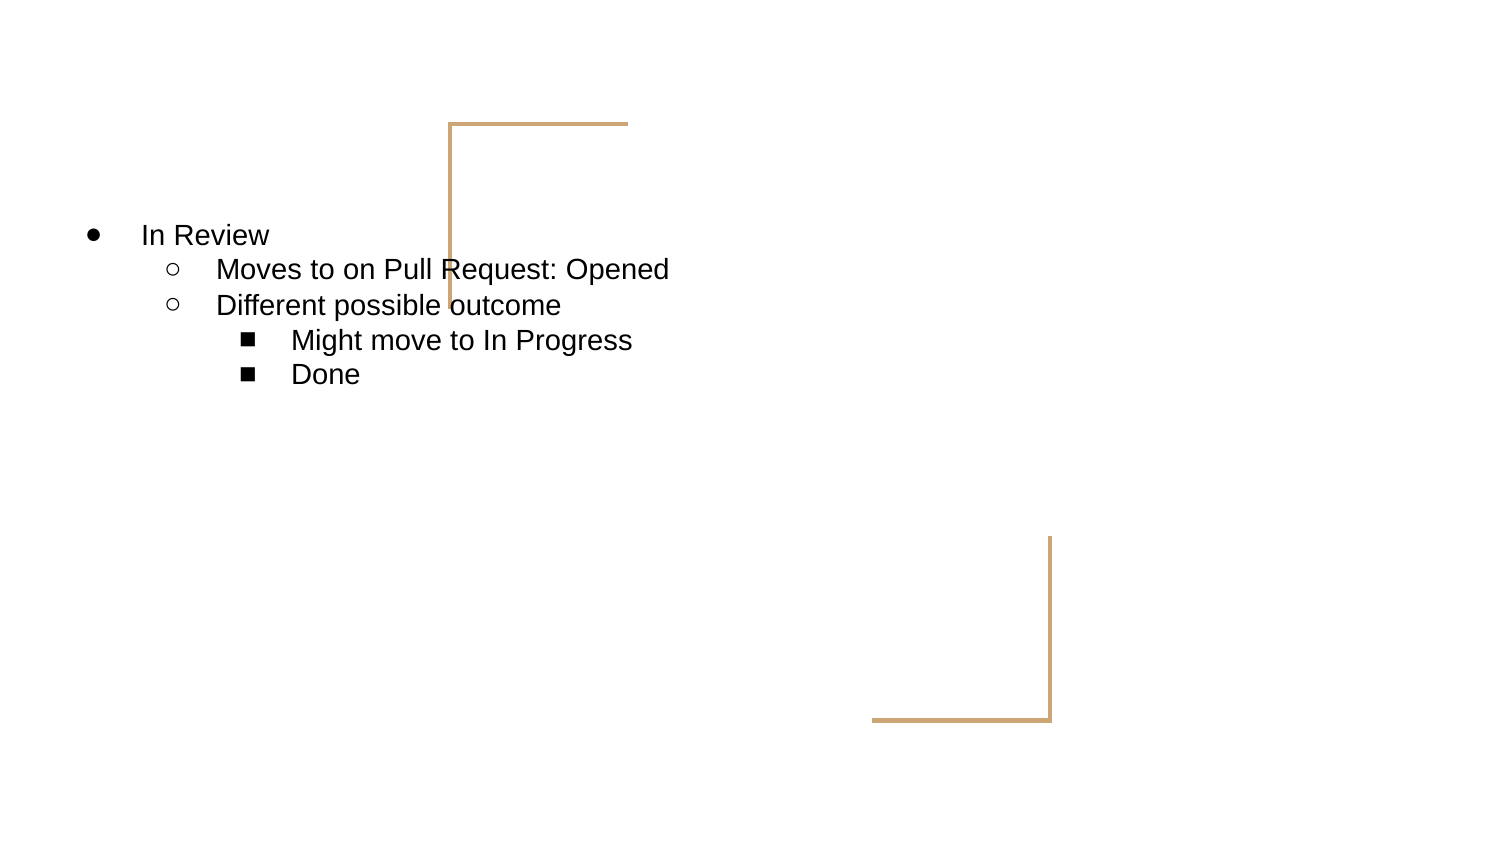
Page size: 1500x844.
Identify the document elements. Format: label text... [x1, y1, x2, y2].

list In Review Moves to on Pull Request: Opened Different possible outcome Might move to In Progress Done [51, 200, 1449, 752]
title [51, 51, 1449, 189]
